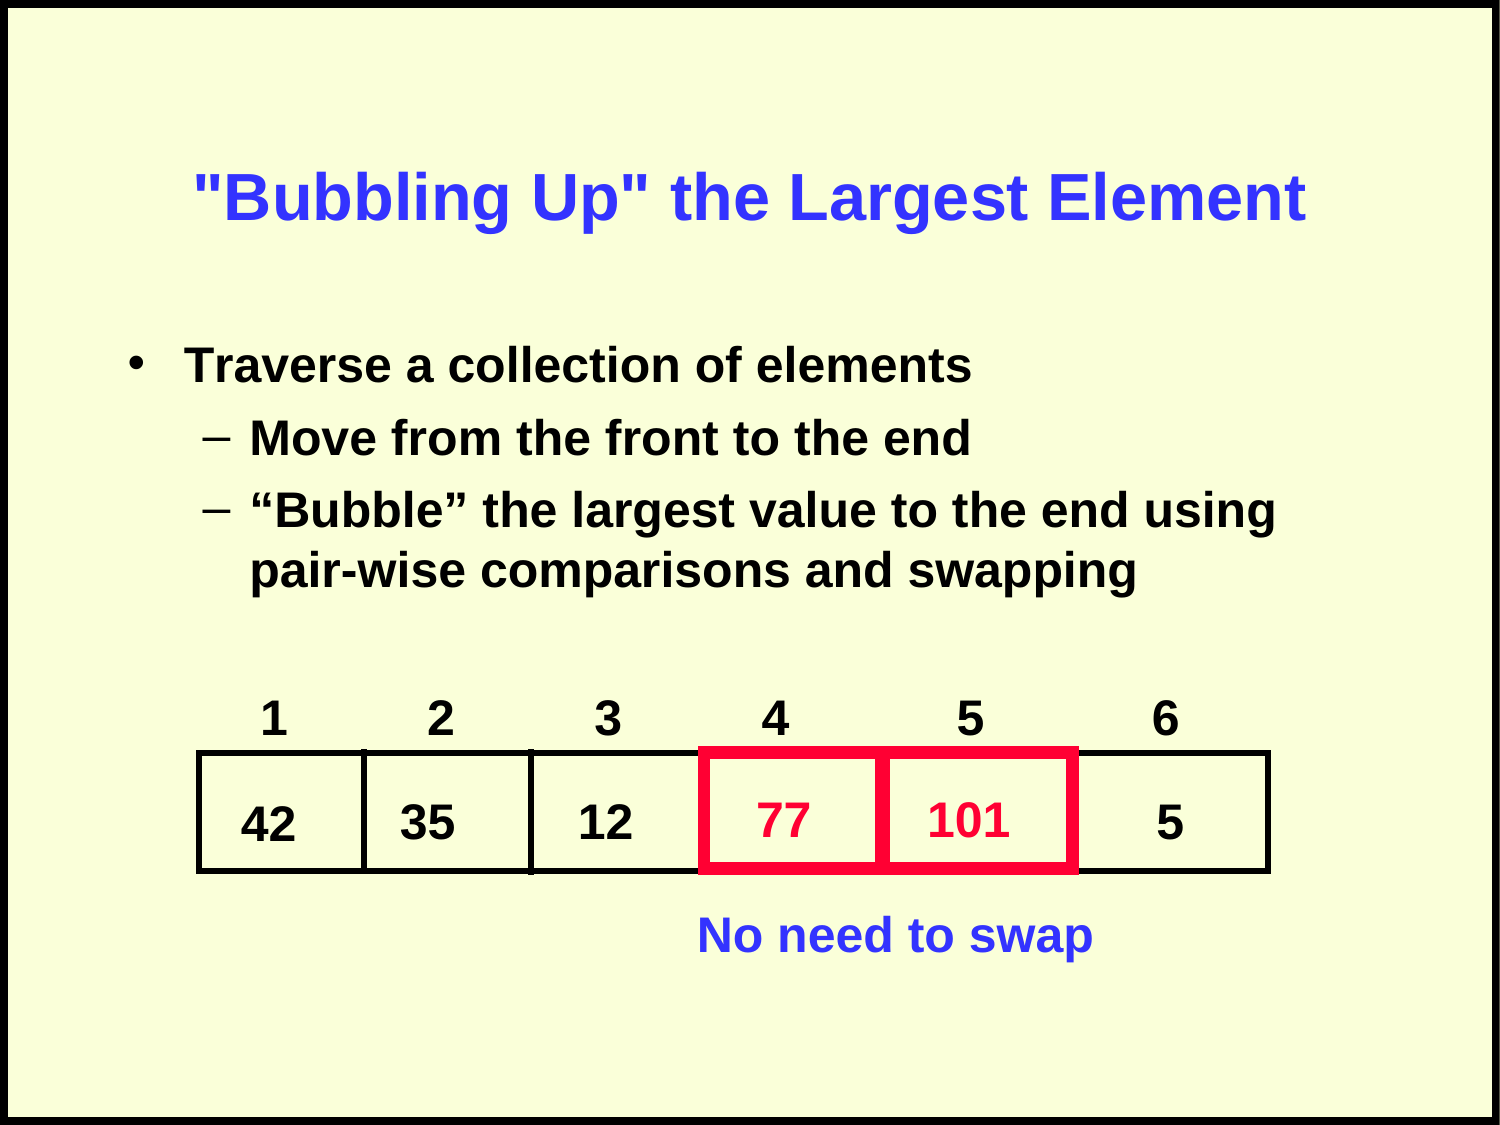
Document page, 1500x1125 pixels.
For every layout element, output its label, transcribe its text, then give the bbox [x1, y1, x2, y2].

text_box 1 2 3 4 5 6 [244, 677, 1198, 754]
text_box 35 [384, 781, 471, 858]
text_box 5 [1141, 781, 1200, 858]
text_box No need to swap [682, 894, 1109, 971]
title "Bubbling Up" the Largest Element [112, 99, 1388, 288]
list Traverse a collection of elements Move from the front to the end “Bubble” the largest value to the end using pair-wise comparisons and swapping [112, 324, 1388, 1000]
text_box 101 [912, 779, 1026, 855]
text_box 42 [225, 784, 312, 860]
text_box 12 [562, 781, 649, 858]
text_box 77 [740, 779, 827, 856]
